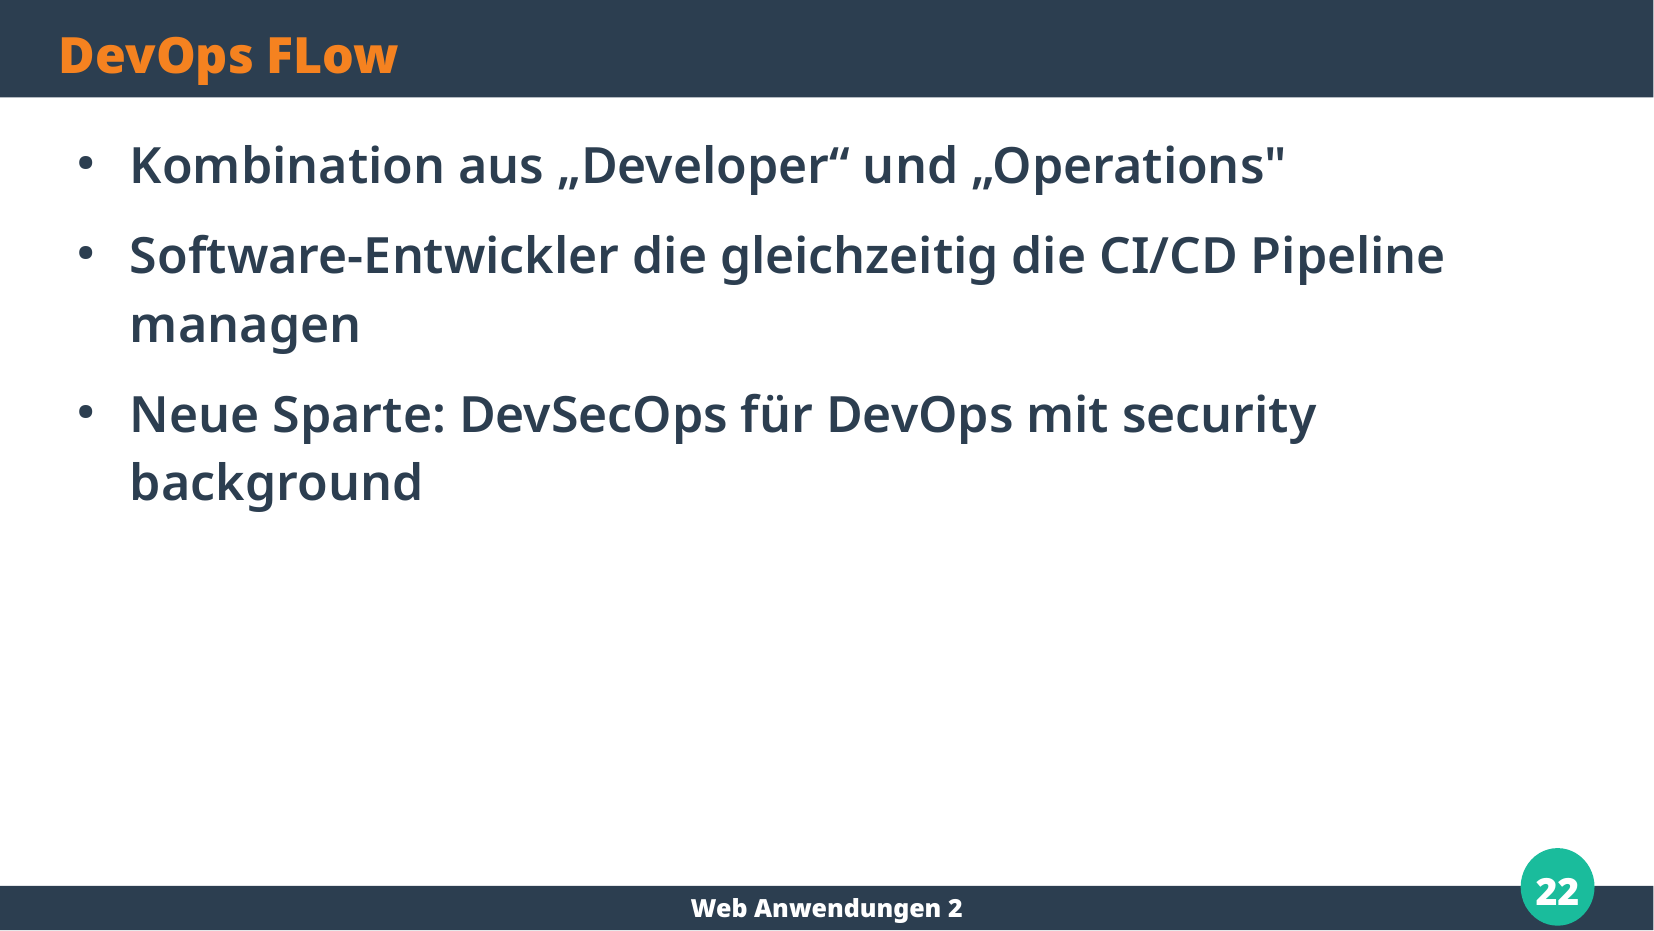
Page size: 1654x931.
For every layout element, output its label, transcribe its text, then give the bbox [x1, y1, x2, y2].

title DevOps FLow [59, 8, 1595, 89]
list Kombination aus „Developer“ und „Operations" Software-Entwickler die gleichzeitig die CI/CD Pipeline managen Neue Sparte: DevSecOps für DevOps mit security background [59, 129, 1595, 864]
